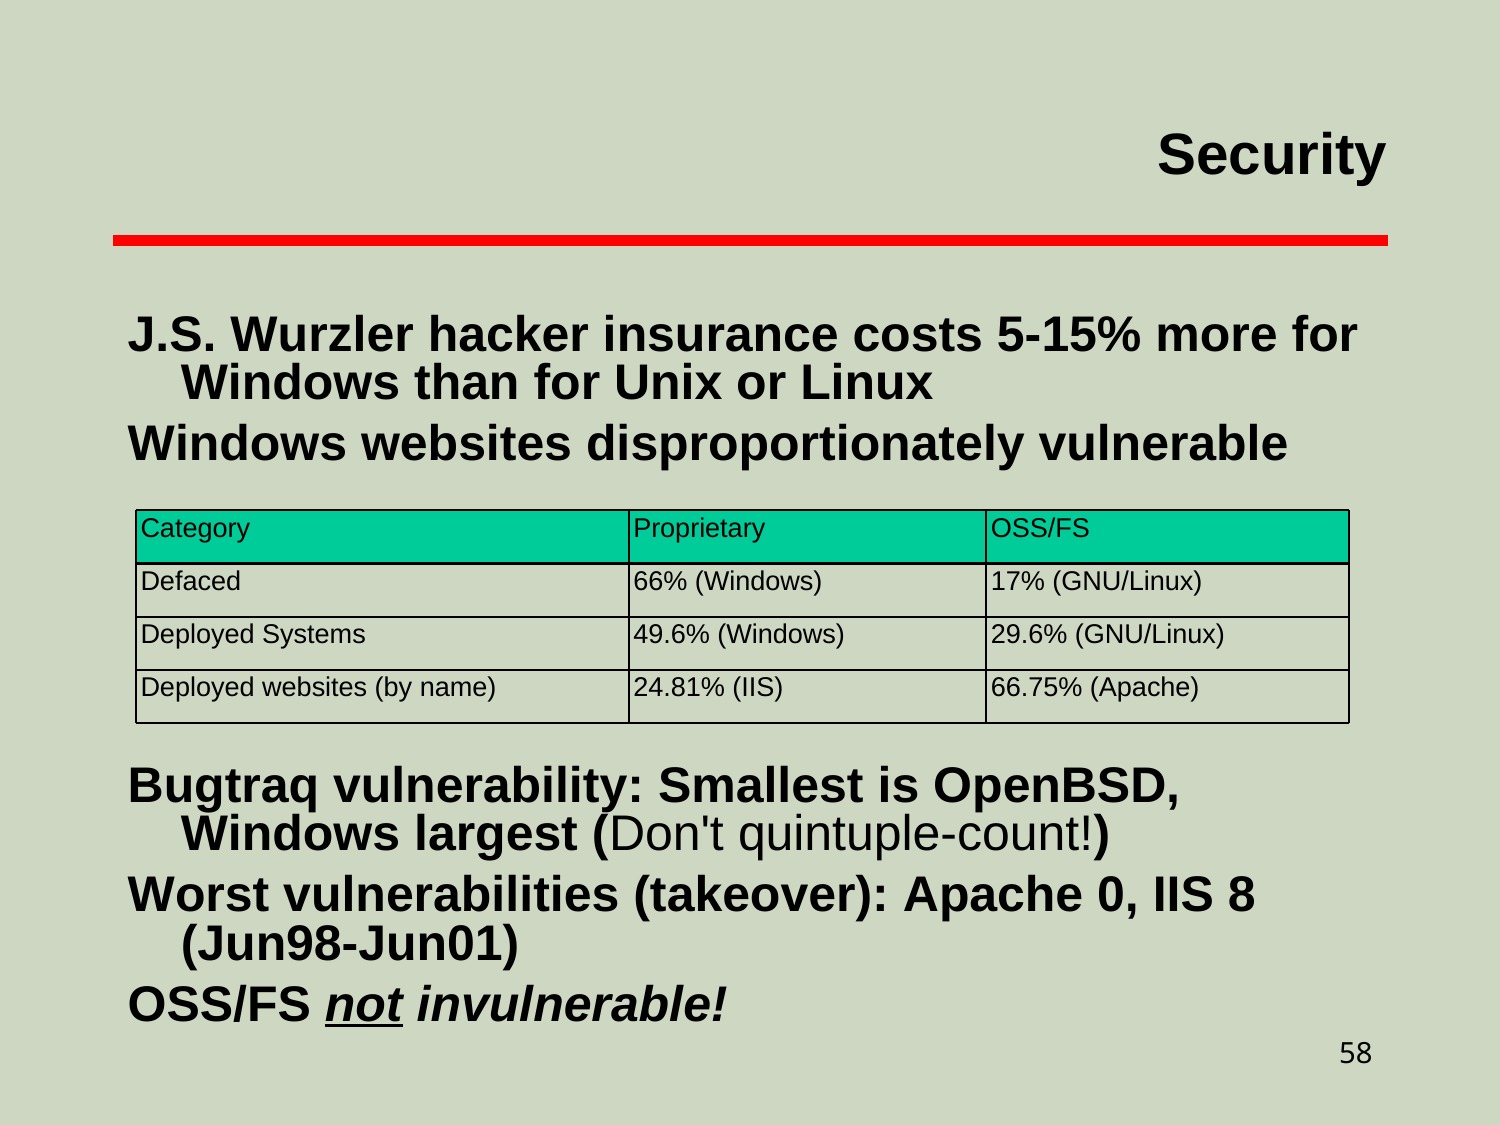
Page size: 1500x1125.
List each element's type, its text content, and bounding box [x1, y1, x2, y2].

text_box Deployed Systems [137, 618, 628, 669]
text_box OSS/FS [987, 511, 1348, 562]
text_box Deployed websites (by name) [137, 671, 628, 722]
text_box Proprietary [630, 511, 985, 562]
text_box 24.81% (IIS) [630, 671, 985, 722]
text_box 29.6% (GNU/Linux) [987, 618, 1348, 669]
text_box 66.75% (Apache) [987, 671, 1348, 722]
text_box 17% (GNU/Linux) [987, 565, 1348, 616]
text_box Defaced [137, 565, 628, 616]
list J.S. Wurzler hacker insurance costs 5-15% more for Windows than for Unix or Linux Windows websites disproportionately vulnerable Bugtraq vulnerability: Smallest is OpenBSD, Windows largest (Don't quintuple-count!) Worst vulnerabilities (takeover): Apache 0, IIS 8 (Jun98-Jun01) OSS/FS not invulnerable! [110, 312, 1391, 1078]
text_box Category [137, 511, 628, 562]
text_box 66% (Windows) [630, 565, 985, 616]
text_box 49.6% (Windows) [630, 618, 985, 669]
title Security [337, 85, 1388, 224]
